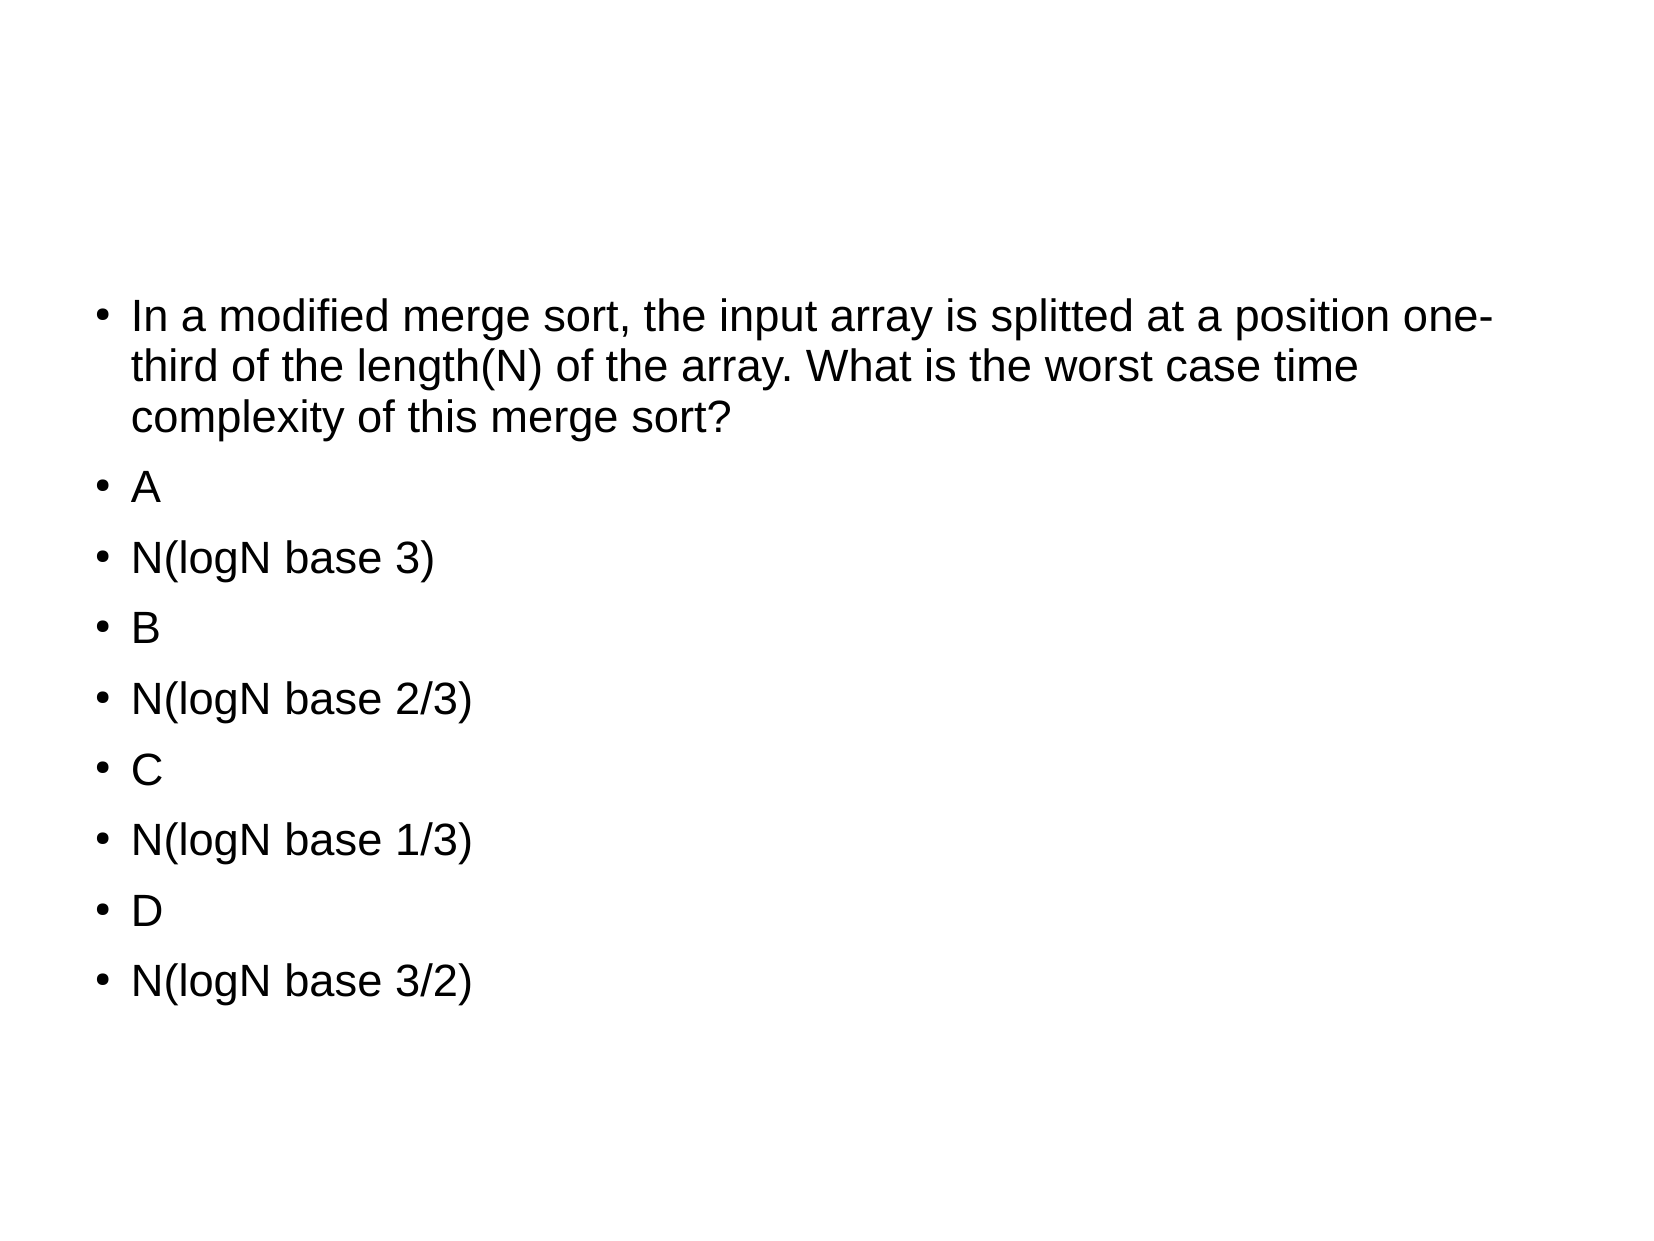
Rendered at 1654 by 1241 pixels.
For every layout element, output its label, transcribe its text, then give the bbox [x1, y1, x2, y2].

list In a modified merge sort, the input array is splitted at a position one-third of the length(N) of the array. What is the worst case time complexity of this merge sort? A N(logN base 3) B N(logN base 2/3) C N(logN base 1/3) D N(logN base 3/2) [82, 290, 1571, 1010]
